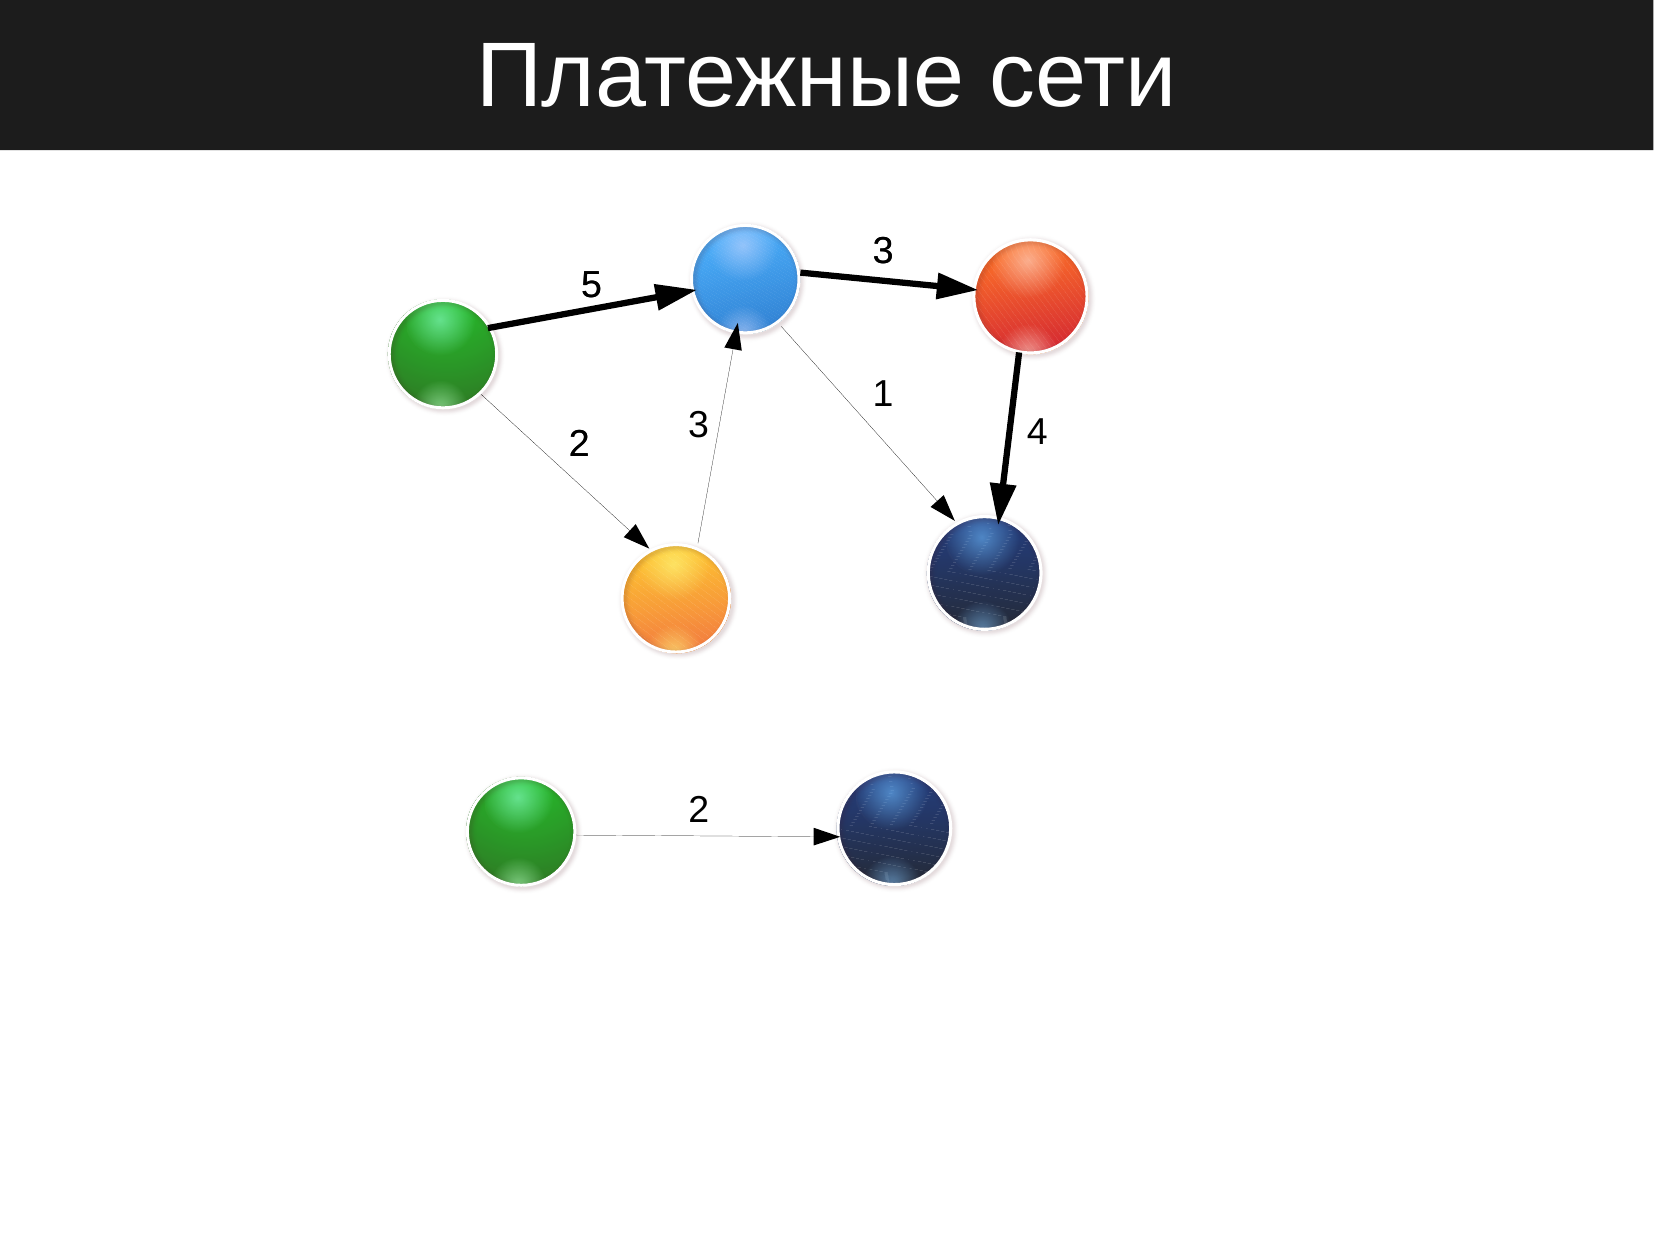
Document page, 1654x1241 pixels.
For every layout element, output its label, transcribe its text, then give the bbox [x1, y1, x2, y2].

picture [919, 505, 1052, 642]
text_box 2 [673, 780, 724, 838]
picture [613, 532, 740, 663]
text_box 5 [566, 255, 617, 313]
text_box 3 [673, 396, 724, 454]
picture [458, 764, 585, 895]
picture [683, 213, 810, 344]
picture [829, 760, 962, 897]
picture [380, 287, 507, 417]
text_box 4 [1012, 402, 1063, 460]
text_box 1 [858, 364, 909, 422]
text_box 3 [858, 222, 909, 280]
text_box 2 [554, 415, 605, 473]
picture [966, 227, 1099, 364]
title Платежные сети [0, 0, 1654, 151]
